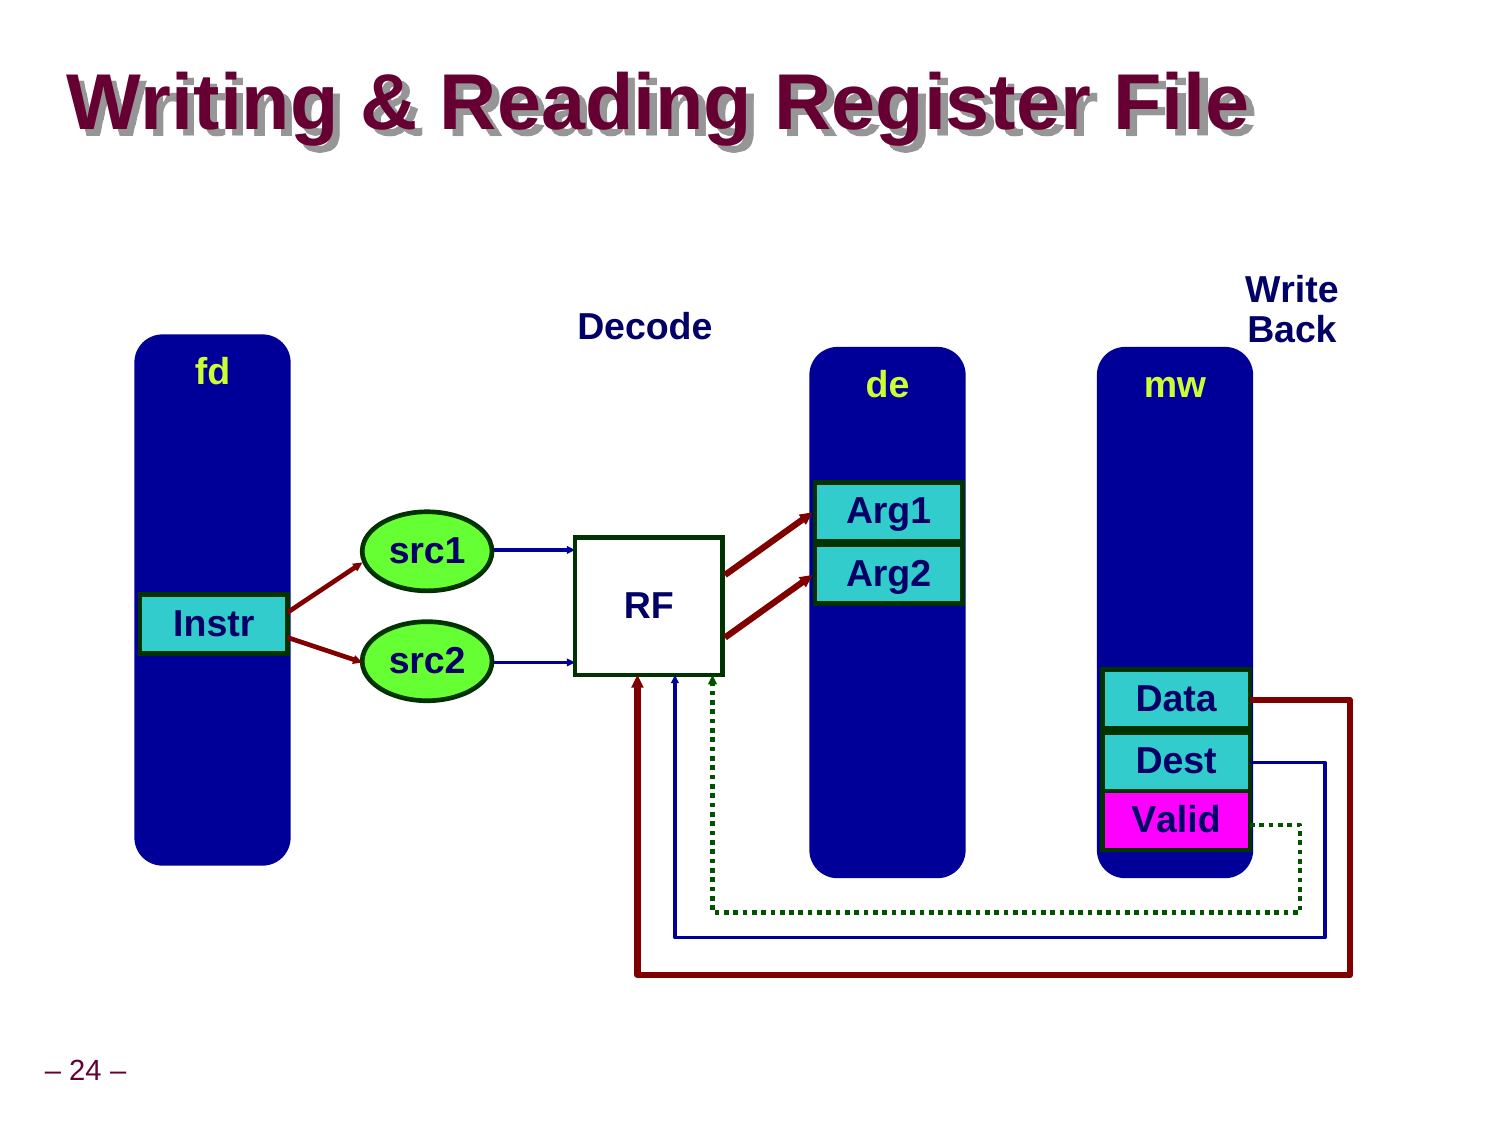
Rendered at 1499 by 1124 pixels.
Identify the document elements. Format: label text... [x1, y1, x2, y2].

title Writing & Reading Register File [66, 40, 1495, 169]
text_box de [812, 350, 963, 876]
text_box Valid [1102, 792, 1250, 850]
text_box RF [575, 537, 723, 676]
text_box Arg1 [814, 482, 963, 542]
text_box Decode [569, 300, 721, 356]
text_box Write Back [1237, 262, 1347, 359]
text_box src1 [362, 511, 493, 591]
text_box Data [1102, 669, 1250, 729]
text_box src2 [362, 621, 493, 701]
text_box mw [1100, 350, 1251, 876]
text_box Instr [139, 594, 288, 654]
text_box Dest [1102, 732, 1250, 792]
text_box fd [137, 337, 288, 863]
text_box Arg2 [814, 544, 963, 604]
